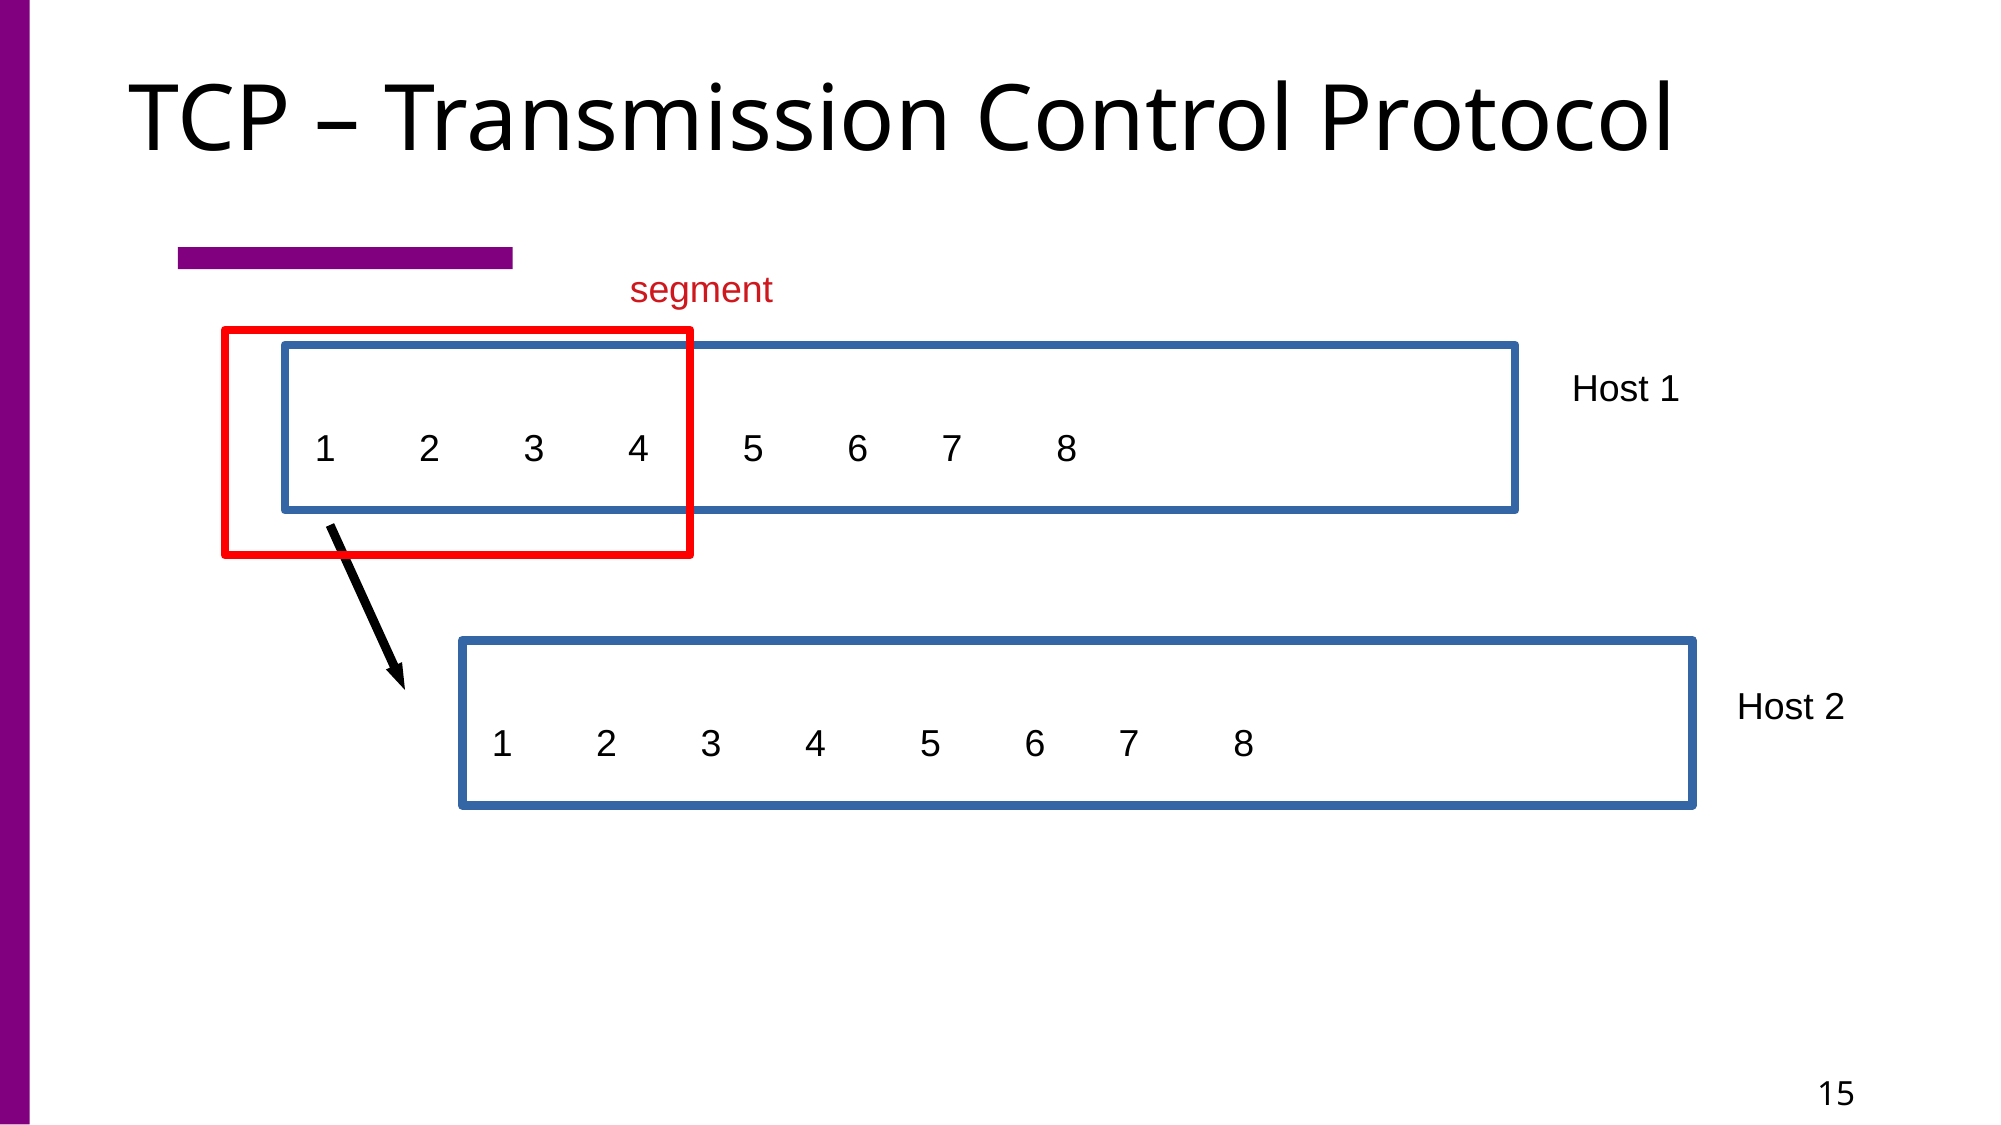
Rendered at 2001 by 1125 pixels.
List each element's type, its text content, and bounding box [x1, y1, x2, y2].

text_box Host 1 [1557, 360, 1696, 417]
text_box Host 2 [1722, 678, 1861, 736]
title TCP – Transmission Control Protocol [77, 41, 1881, 187]
text_box 1 2 3 4 5 6 7 8 [976, 420, 1095, 477]
text_box 1 2 3 4 5 6 7 8 [300, 420, 615, 477]
text_box segment [615, 261, 976, 571]
text_box 1 2 3 4 5 6 7 8 [477, 715, 1272, 773]
